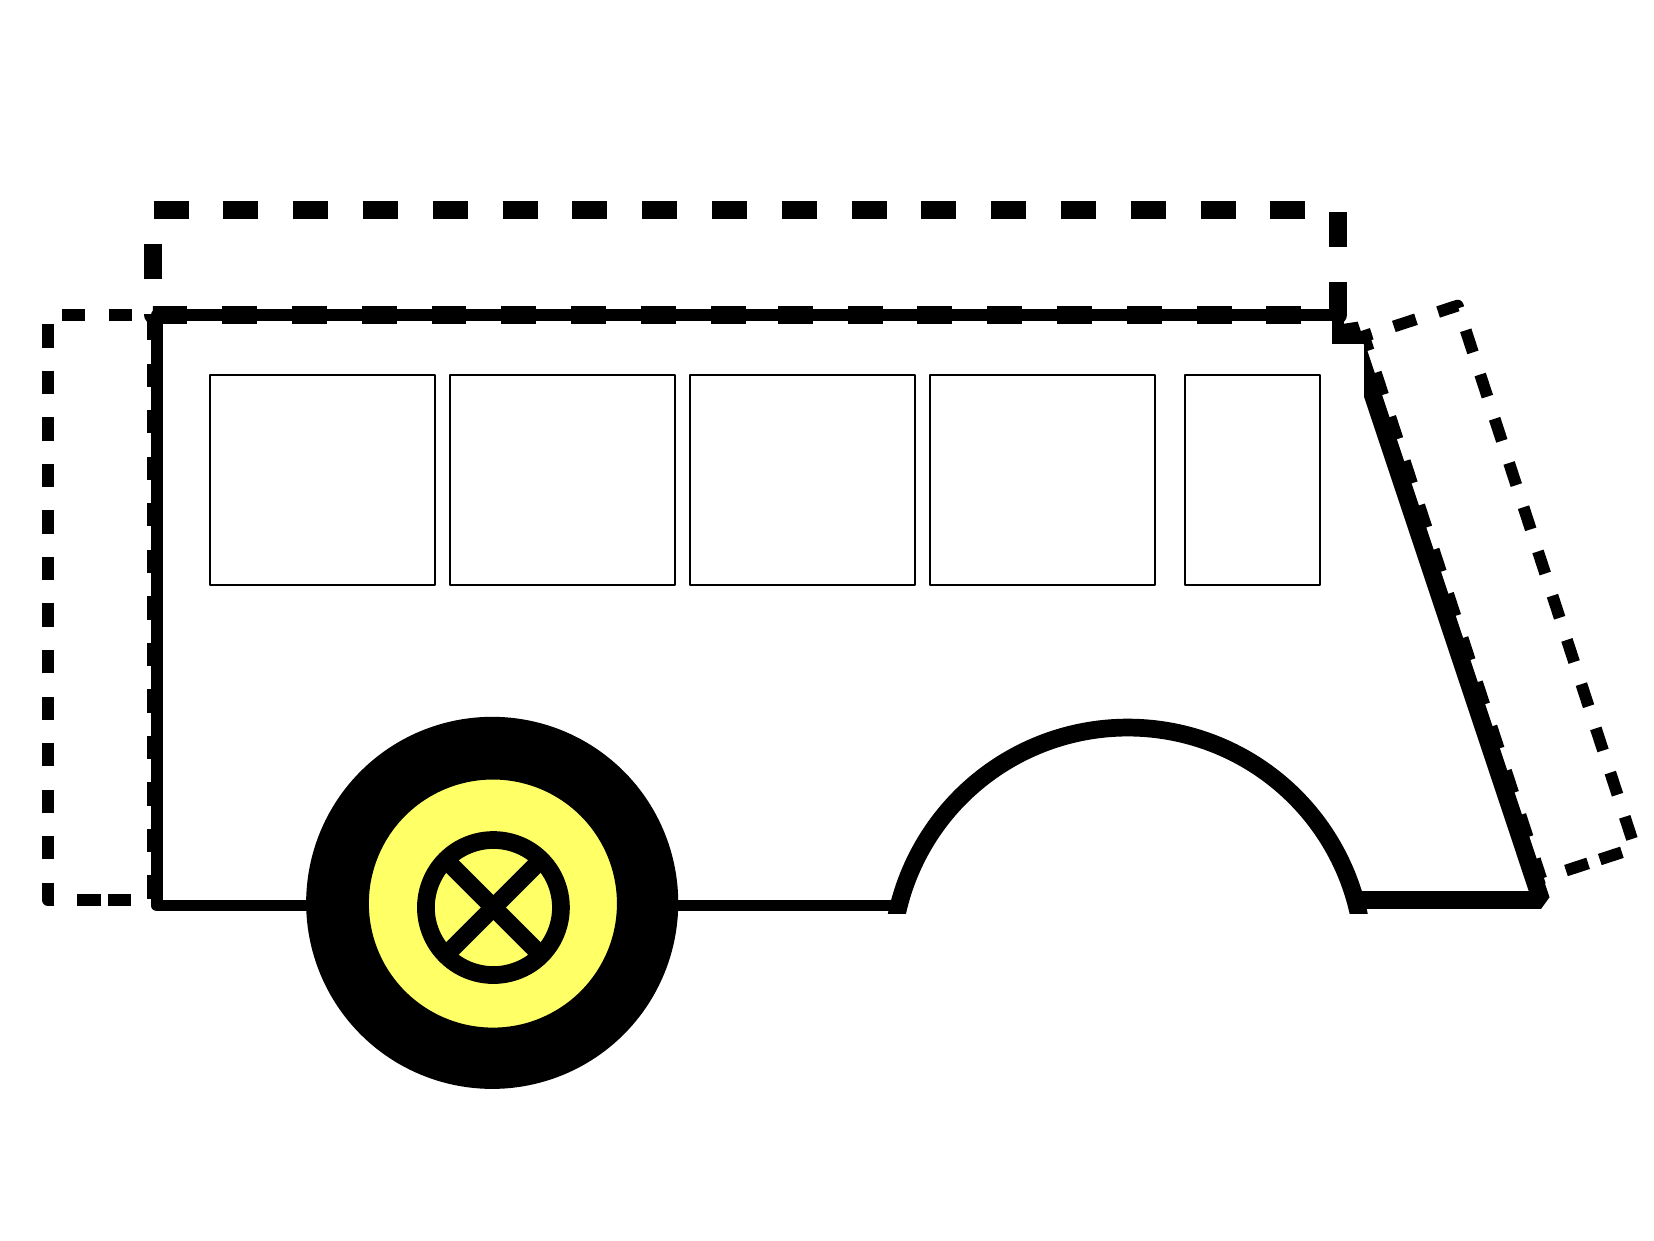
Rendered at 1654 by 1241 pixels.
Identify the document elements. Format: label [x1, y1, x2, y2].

text_box [930, 375, 1156, 586]
text_box [450, 375, 676, 586]
text_box [315, 725, 670, 1081]
text_box [210, 375, 436, 586]
text_box [690, 375, 916, 586]
text_box [705, 324, 1576, 1216]
